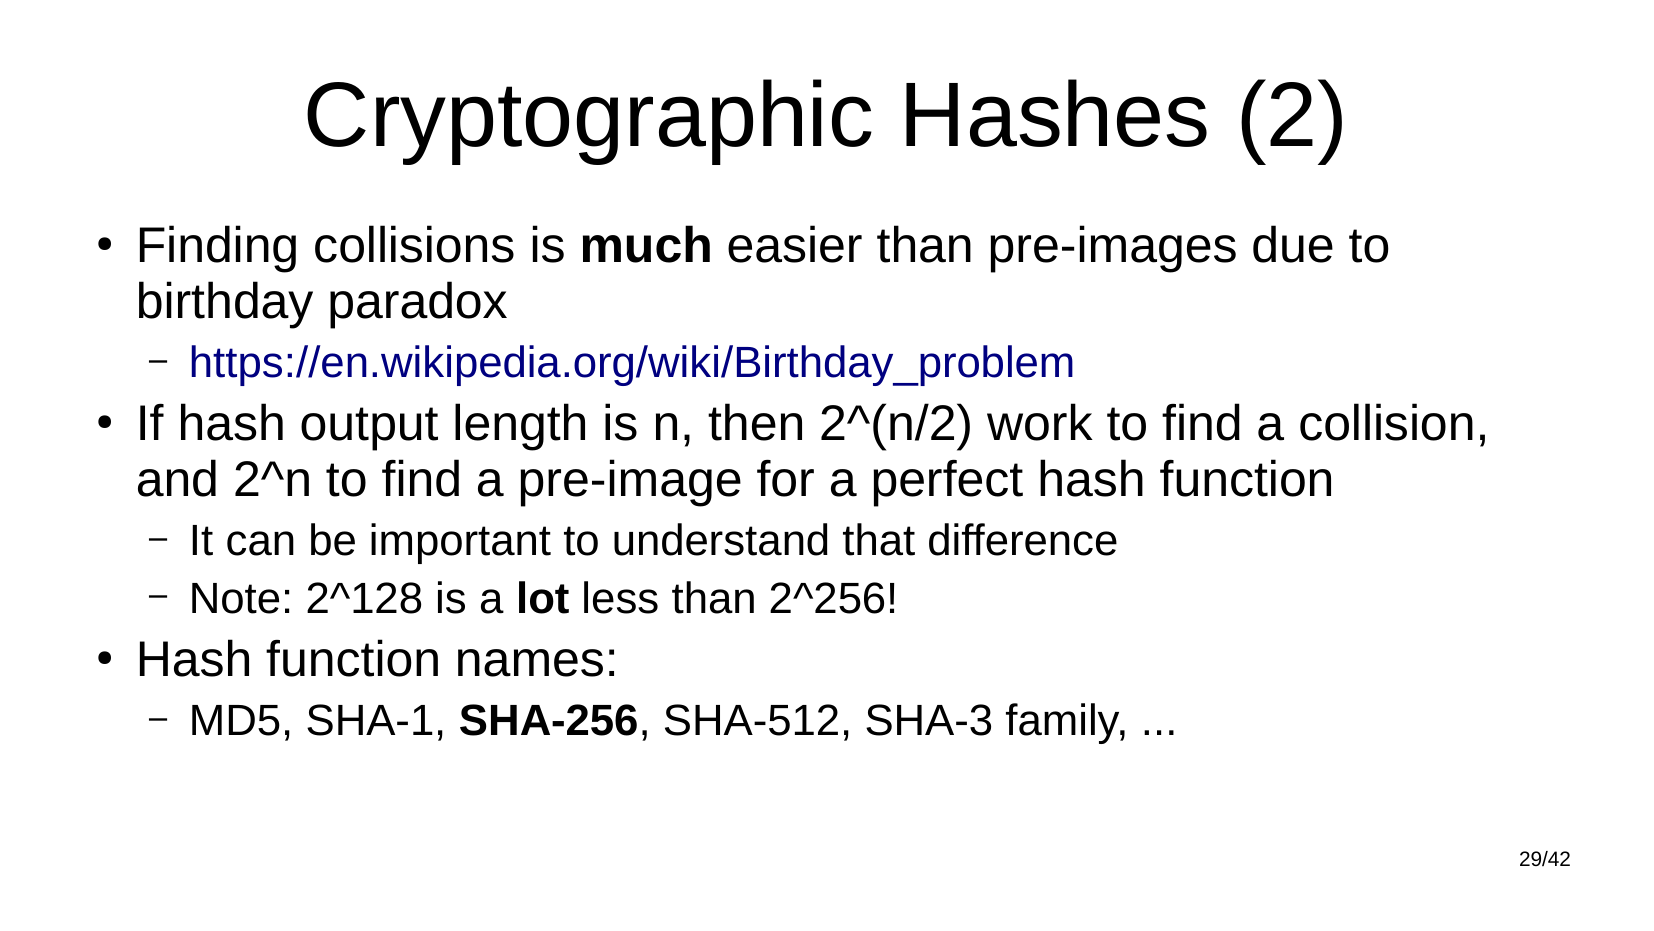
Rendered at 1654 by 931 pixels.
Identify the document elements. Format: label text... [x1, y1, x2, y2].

list Finding collisions is much easier than pre-images due to birthday paradox https://en.wikipedia.org/wiki/Birthday_problem If hash output length is n, then 2^(n/2) work to find a collision, and 2^n to find a pre-image for a perfect hash function It can be important to understand that difference Note: 2^128 is a lot less than 2^256! Hash function names: MD5, SHA-1, SHA-256, SHA-512, SHA-3 family, ... [82, 217, 1571, 758]
title Cryptographic Hashes (2) [82, 37, 1571, 193]
